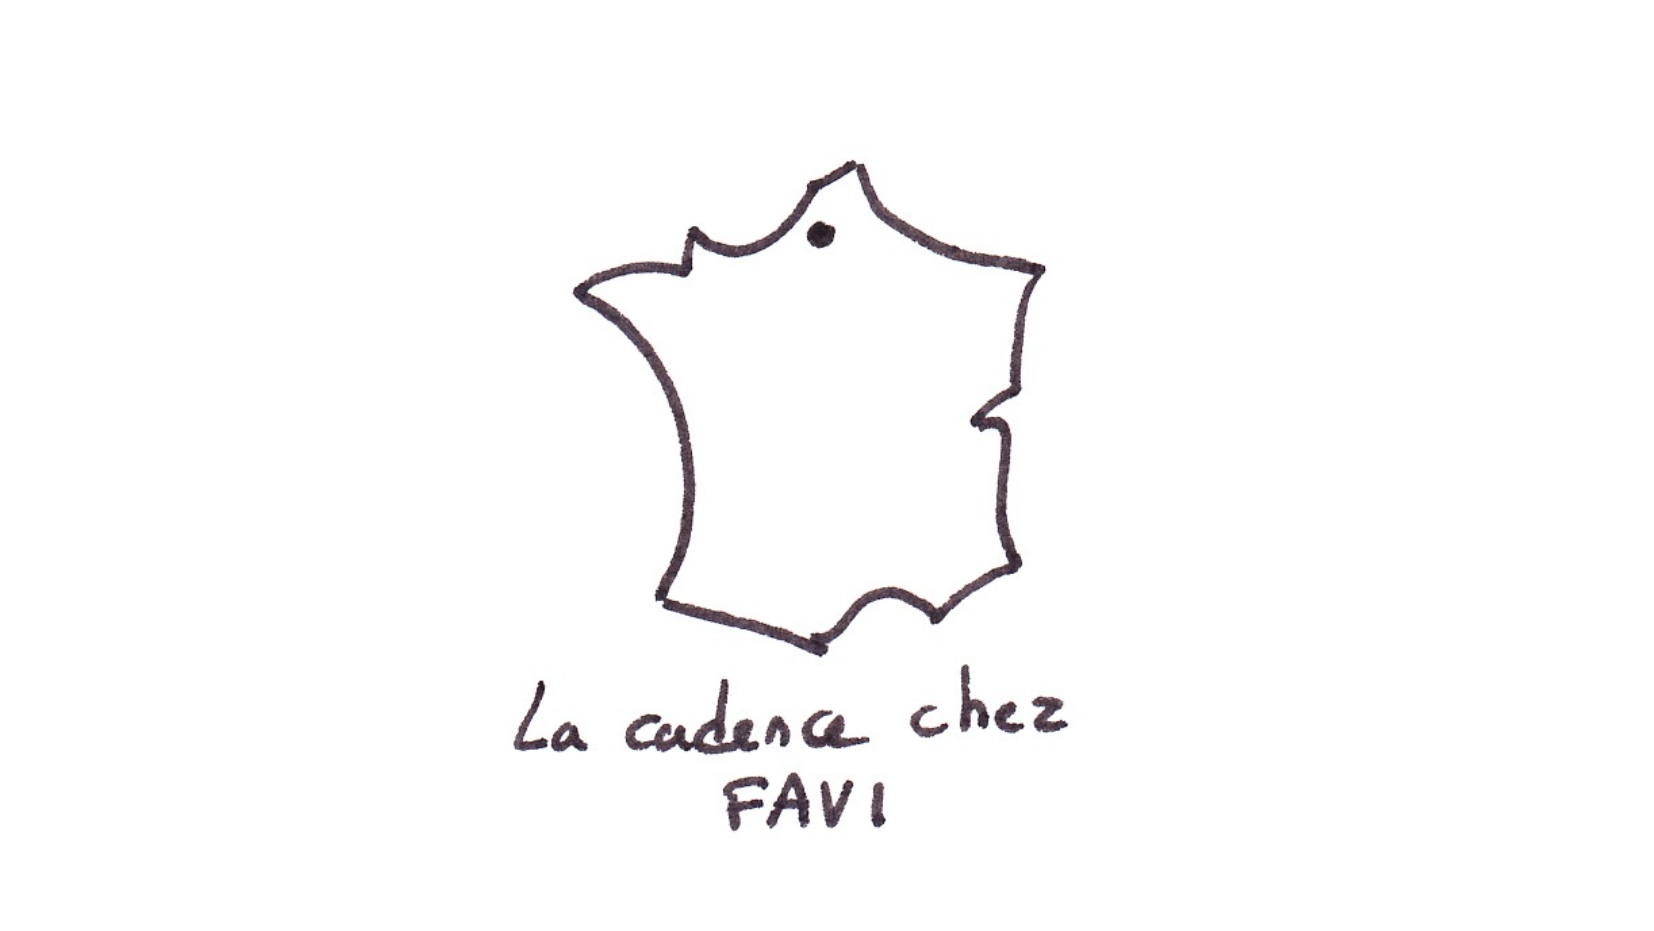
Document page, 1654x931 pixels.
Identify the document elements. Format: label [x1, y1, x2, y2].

picture [457, 43, 1186, 886]
